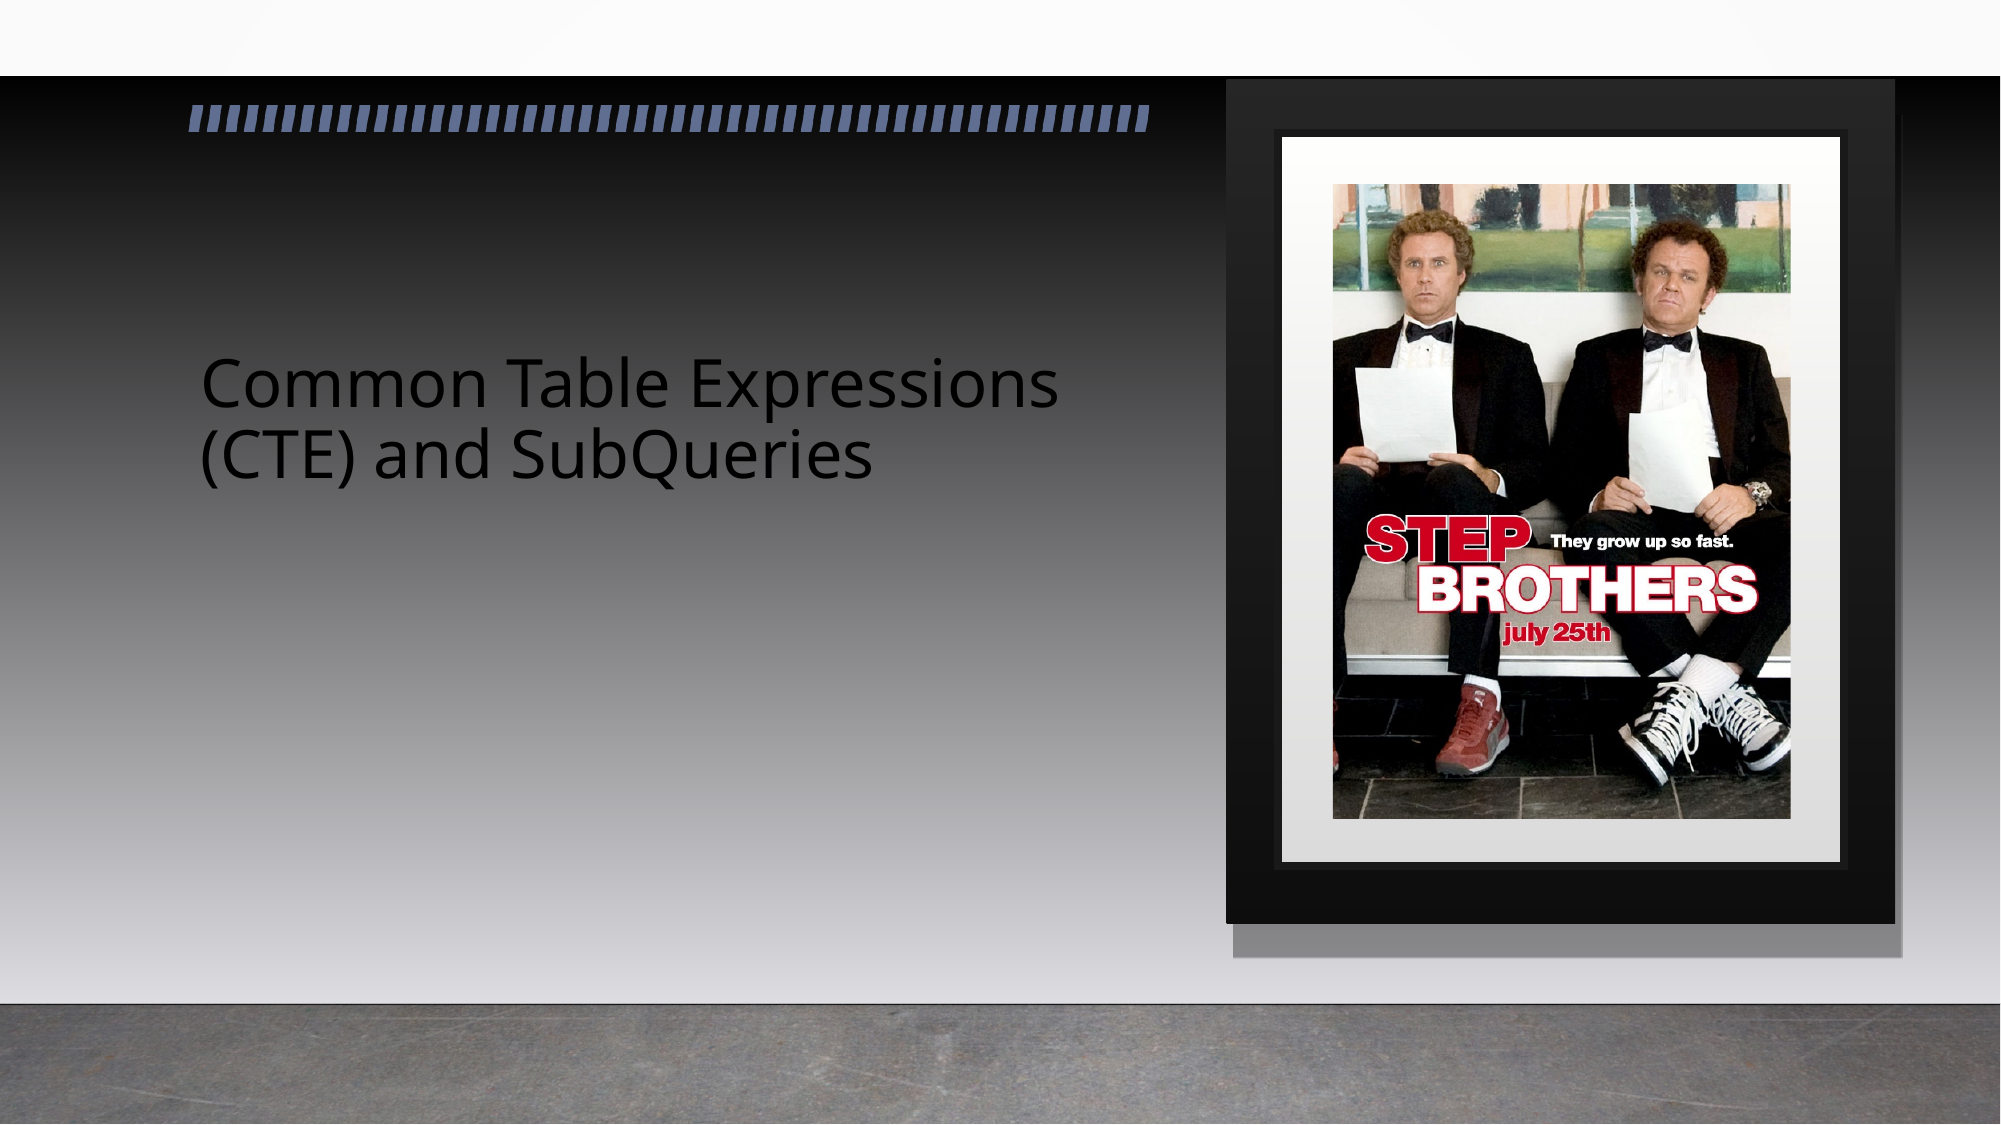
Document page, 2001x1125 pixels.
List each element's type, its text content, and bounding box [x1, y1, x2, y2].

title Common Table Expressions (CTE) and SubQueries [185, 185, 1146, 501]
picture [1332, 184, 1791, 819]
